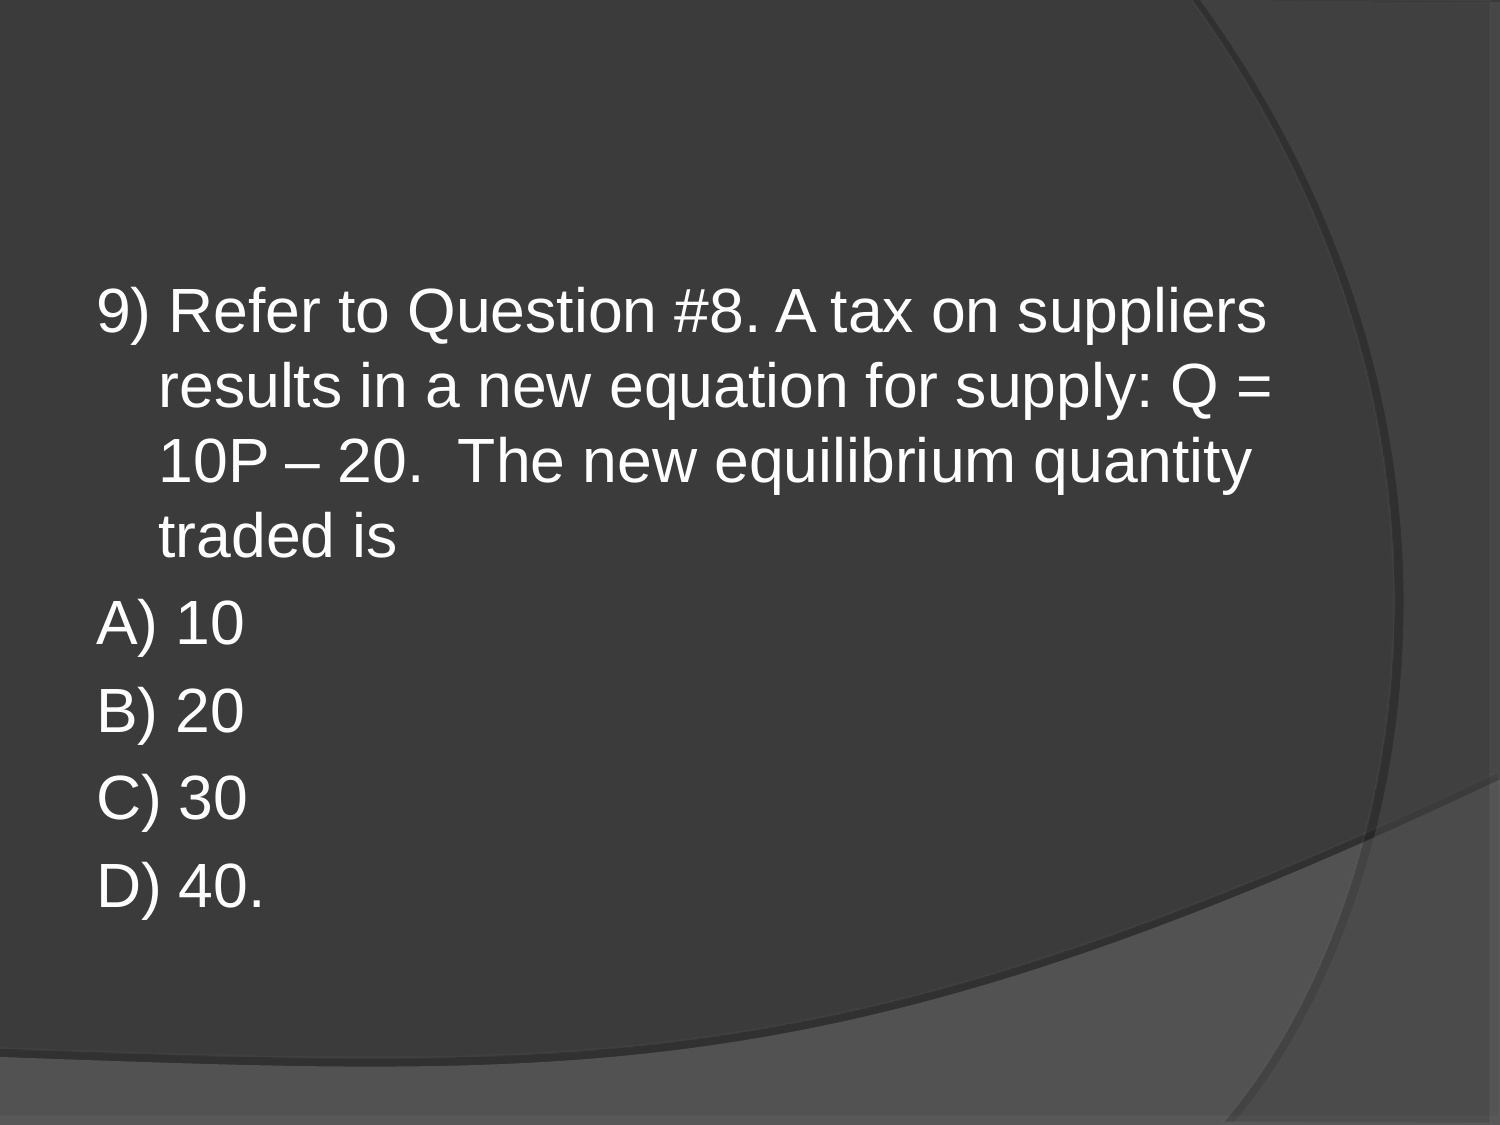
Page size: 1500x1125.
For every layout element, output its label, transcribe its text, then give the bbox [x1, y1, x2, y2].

list 9) Refer to Question #8. A tax on suppliers results in a new equation for supply: Q = 10P – 20. The new equilibrium quantity traded is A) 10 B) 20 C) 30 D) 40. [75, 262, 1300, 1005]
